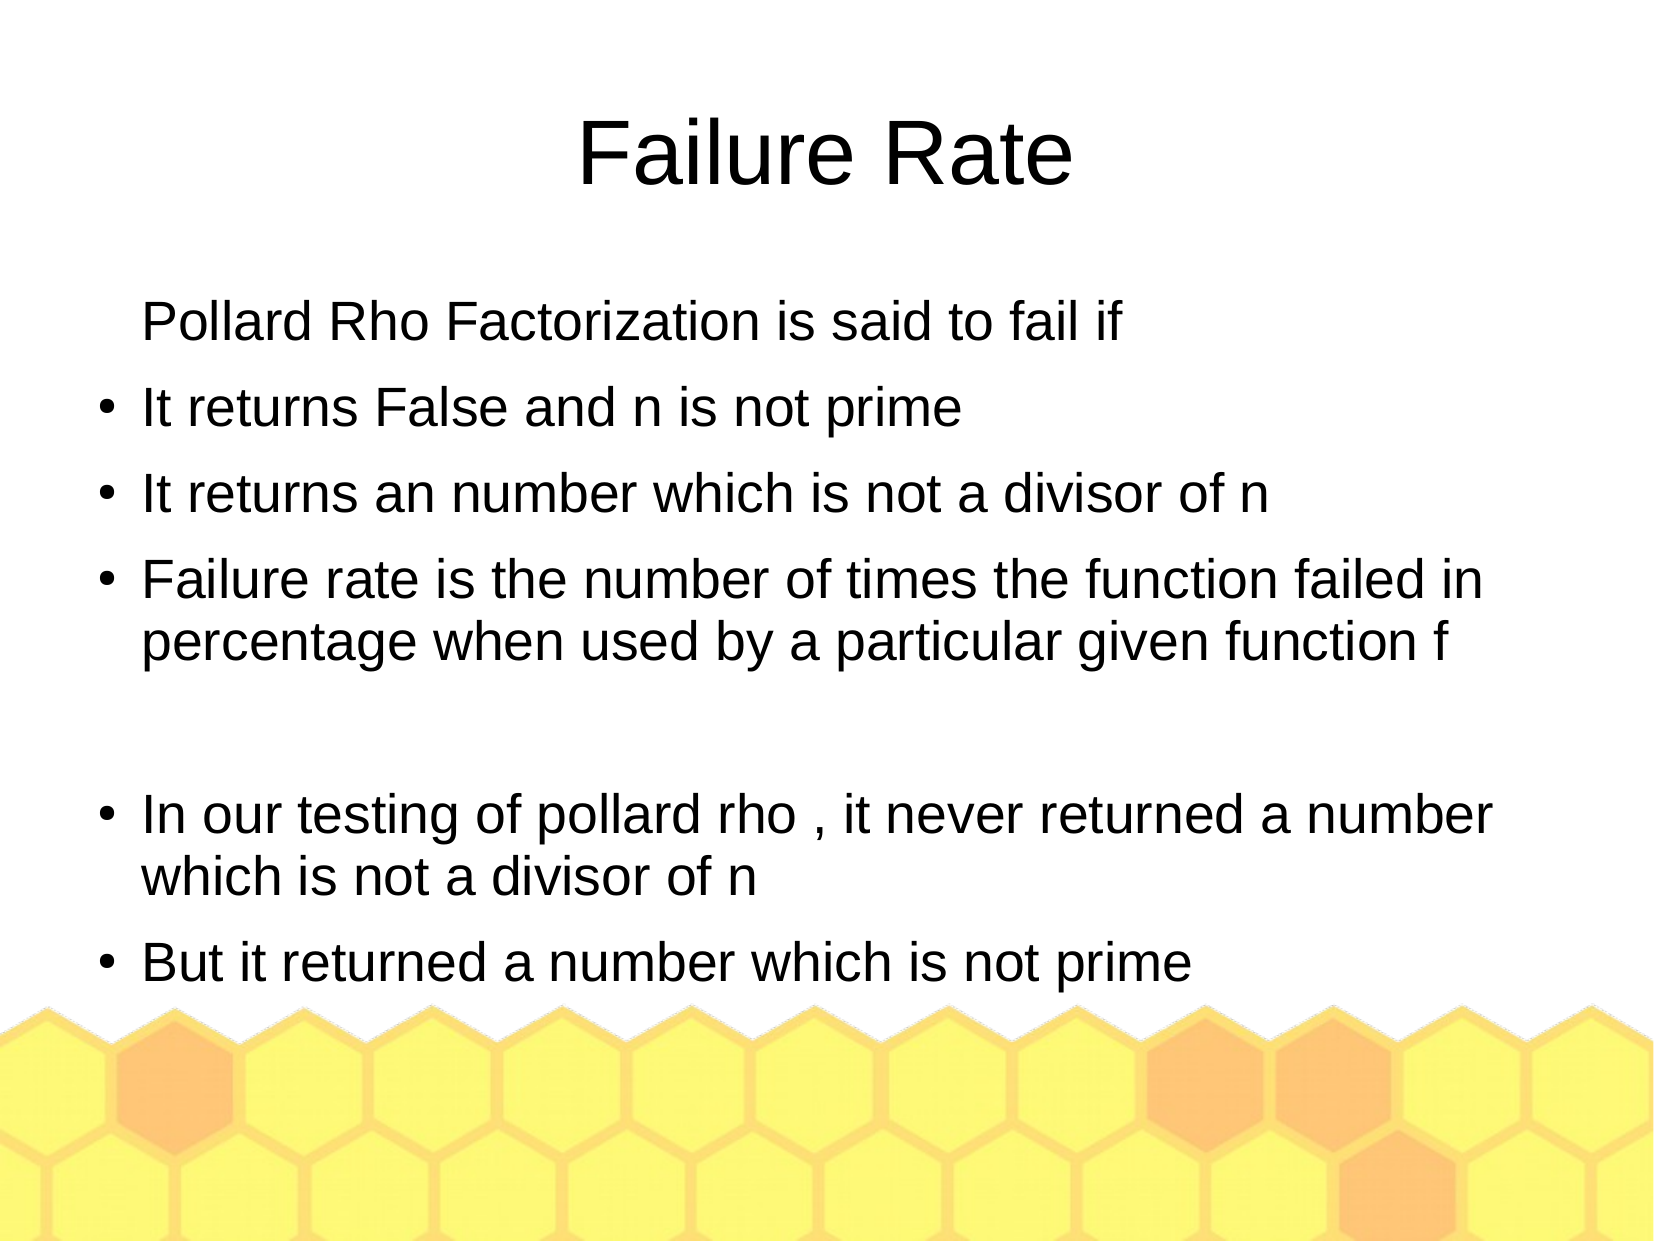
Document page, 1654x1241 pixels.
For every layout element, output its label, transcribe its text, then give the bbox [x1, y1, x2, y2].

picture [0, 1001, 1654, 1241]
title Failure Rate [82, 49, 1571, 257]
list Pollard Rho Factorization is said to fail if It returns False and n is not prime It returns an number which is not a divisor of n Failure rate is the number of times the function failed in percentage when used by a particular given function f In our testing of pollard rho , it never returned a number which is not a divisor of n But it returned a number which is not prime [82, 290, 1571, 1010]
